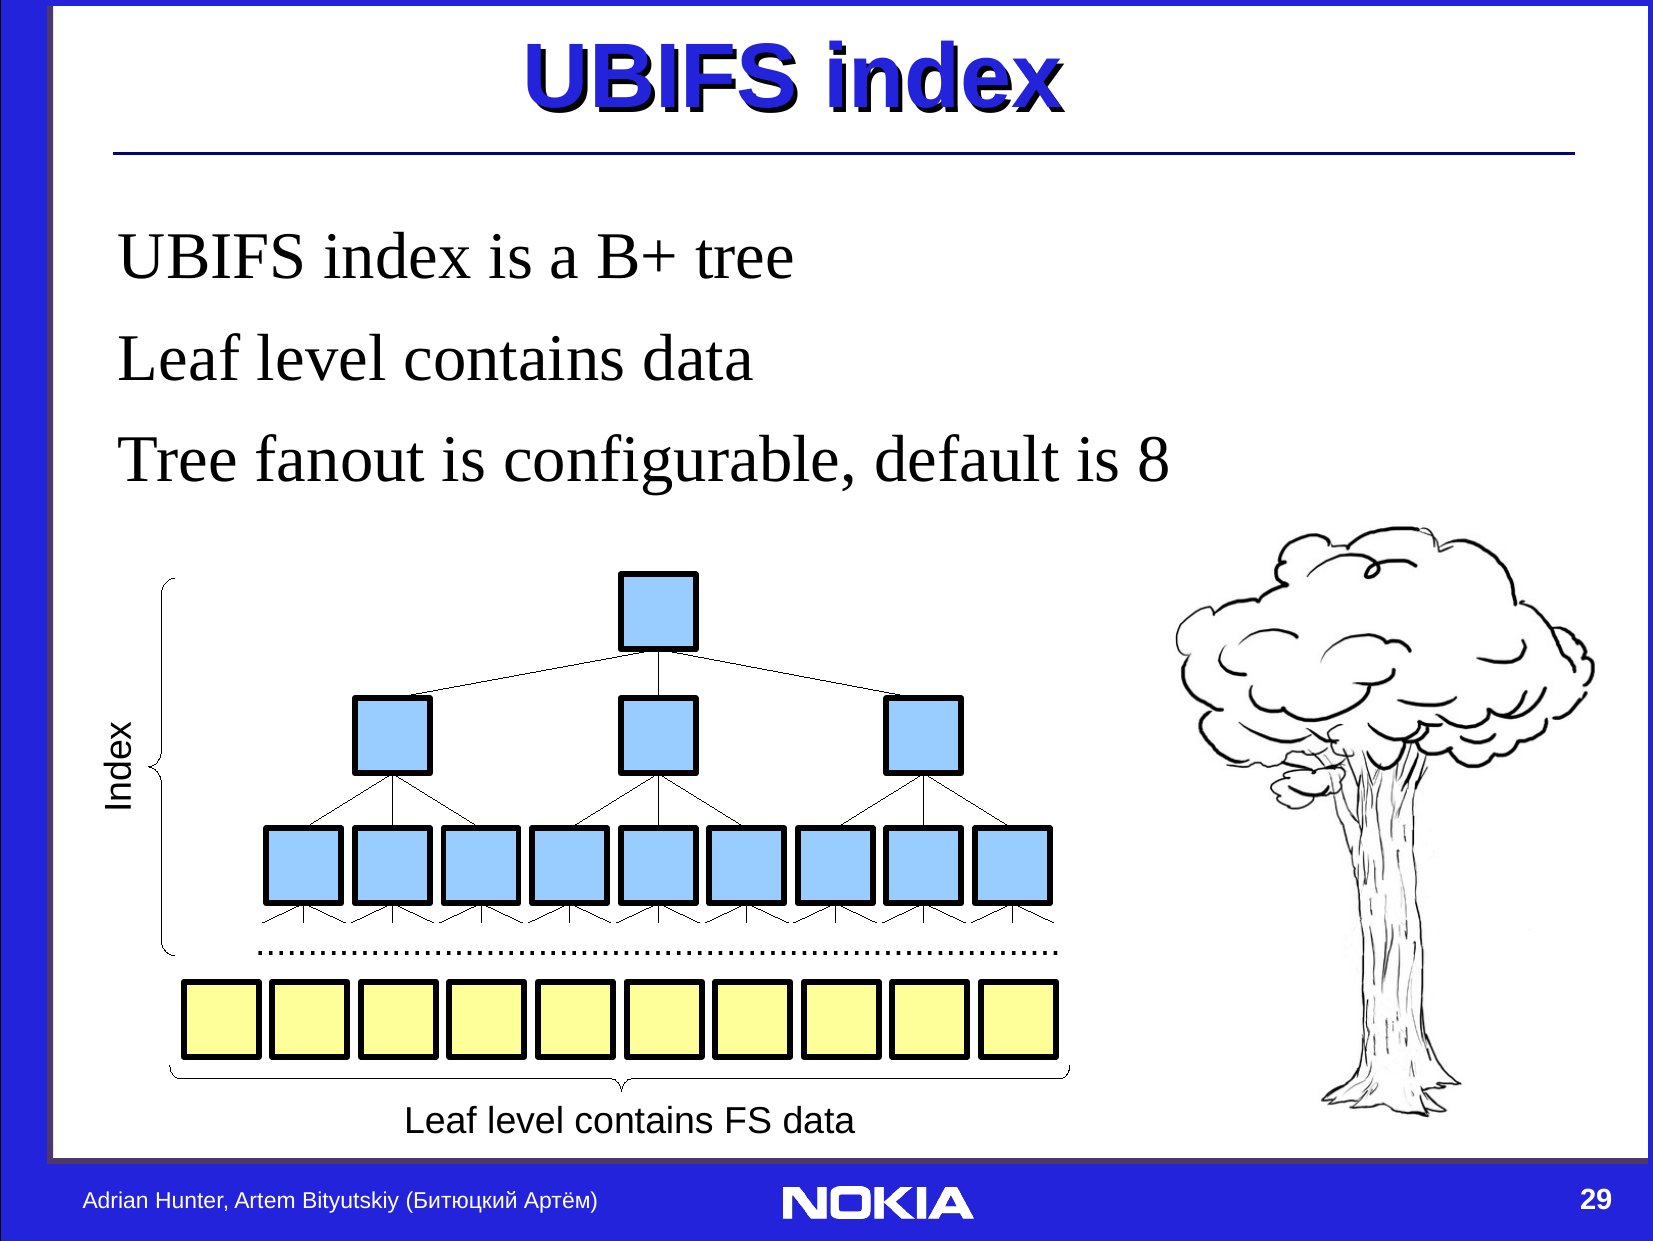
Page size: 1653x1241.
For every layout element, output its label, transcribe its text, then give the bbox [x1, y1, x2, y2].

title UBIFS index [100, 2, 1588, 151]
picture [1174, 524, 1606, 1123]
text_box Leaf level contains FS data [389, 1091, 872, 1149]
picture [783, 1186, 974, 1219]
text_box Index [89, 705, 147, 828]
list UBIFS index is a B+ tree Leaf level contains data Tree fanout is configurable, default is 8 [100, 219, 1588, 1072]
